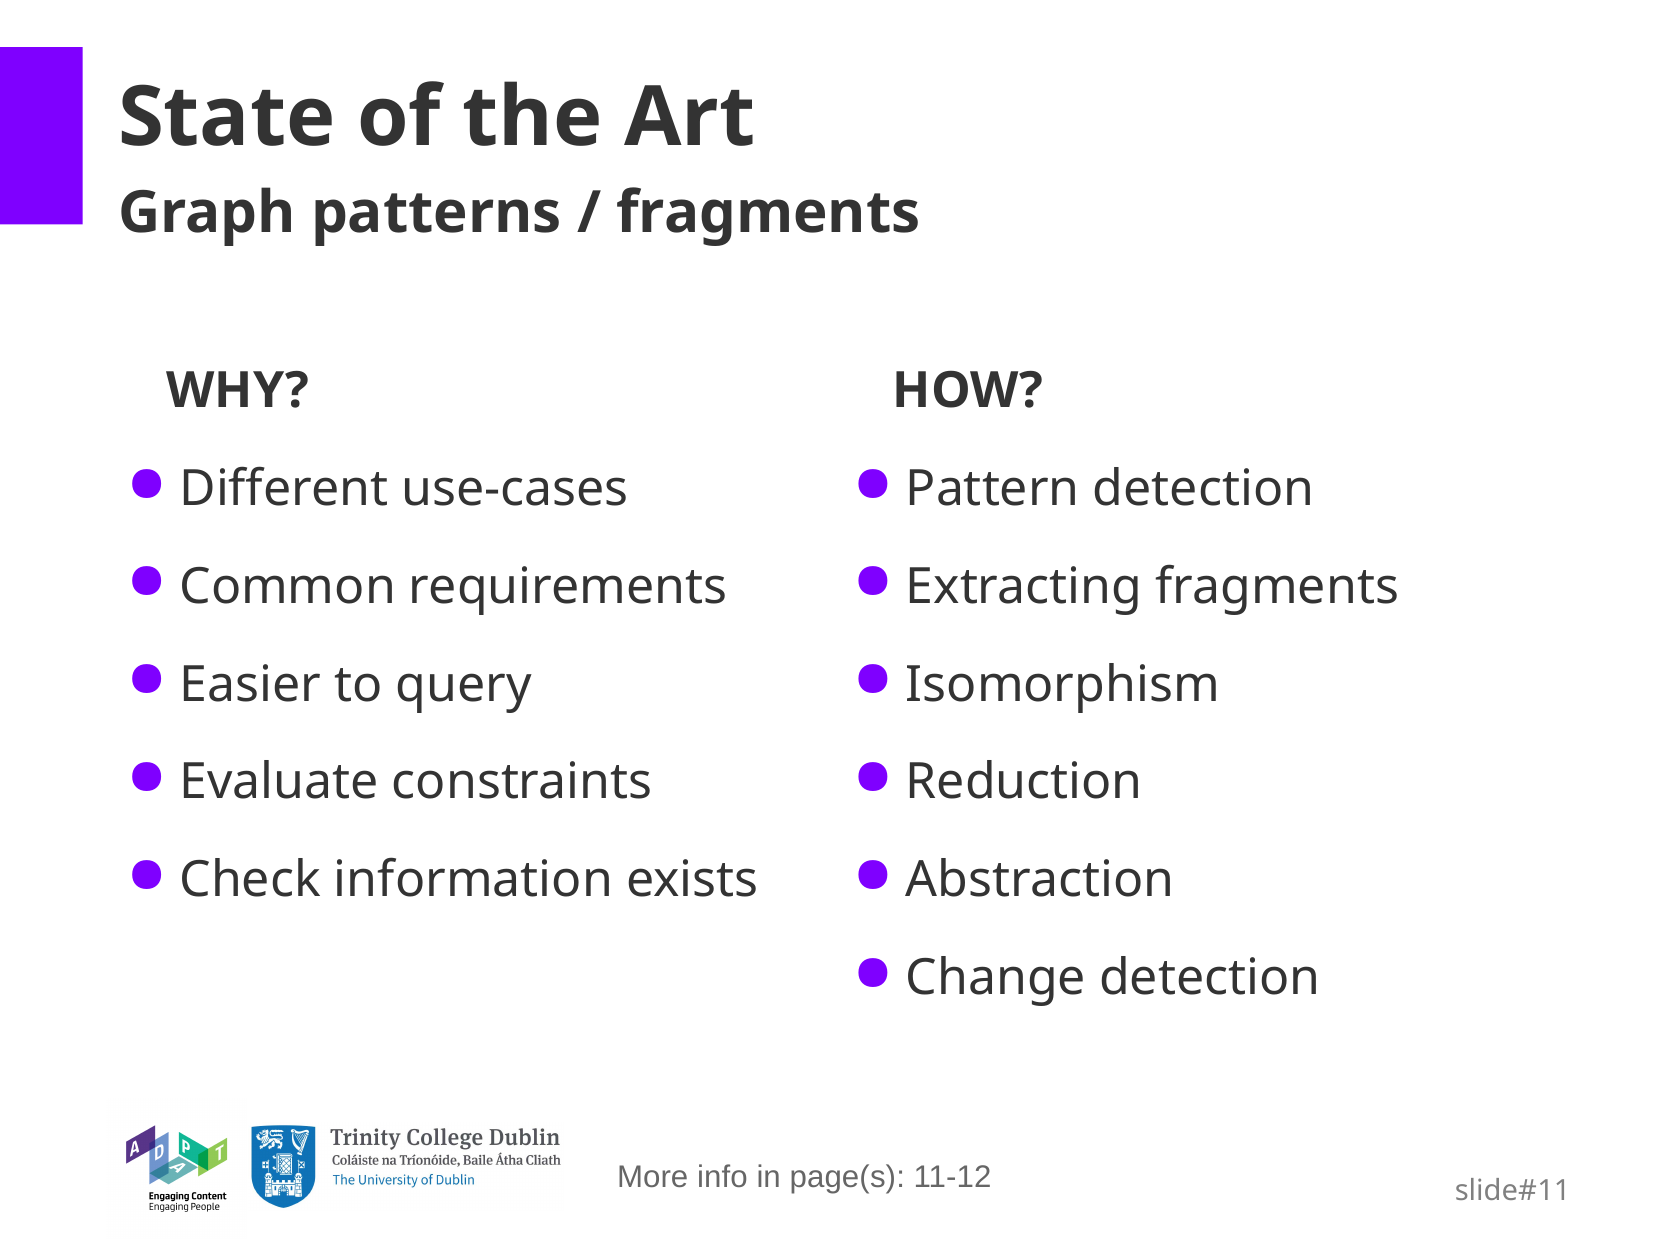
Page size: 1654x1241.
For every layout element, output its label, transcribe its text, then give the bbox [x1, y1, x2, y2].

title State of the Art Graph patterns / fragments [118, 49, 1571, 257]
picture [248, 1122, 564, 1211]
list WHY? Different use-cases Common requirements Easier to query Evaluate constraints Check information exists [118, 354, 810, 1074]
picture [106, 1098, 247, 1239]
text_box More info in page(s): 11-12 [602, 1151, 1418, 1202]
list HOW? Pattern detection Extracting fragments Isomorphism Reduction Abstraction Change detection [844, 354, 1536, 1074]
